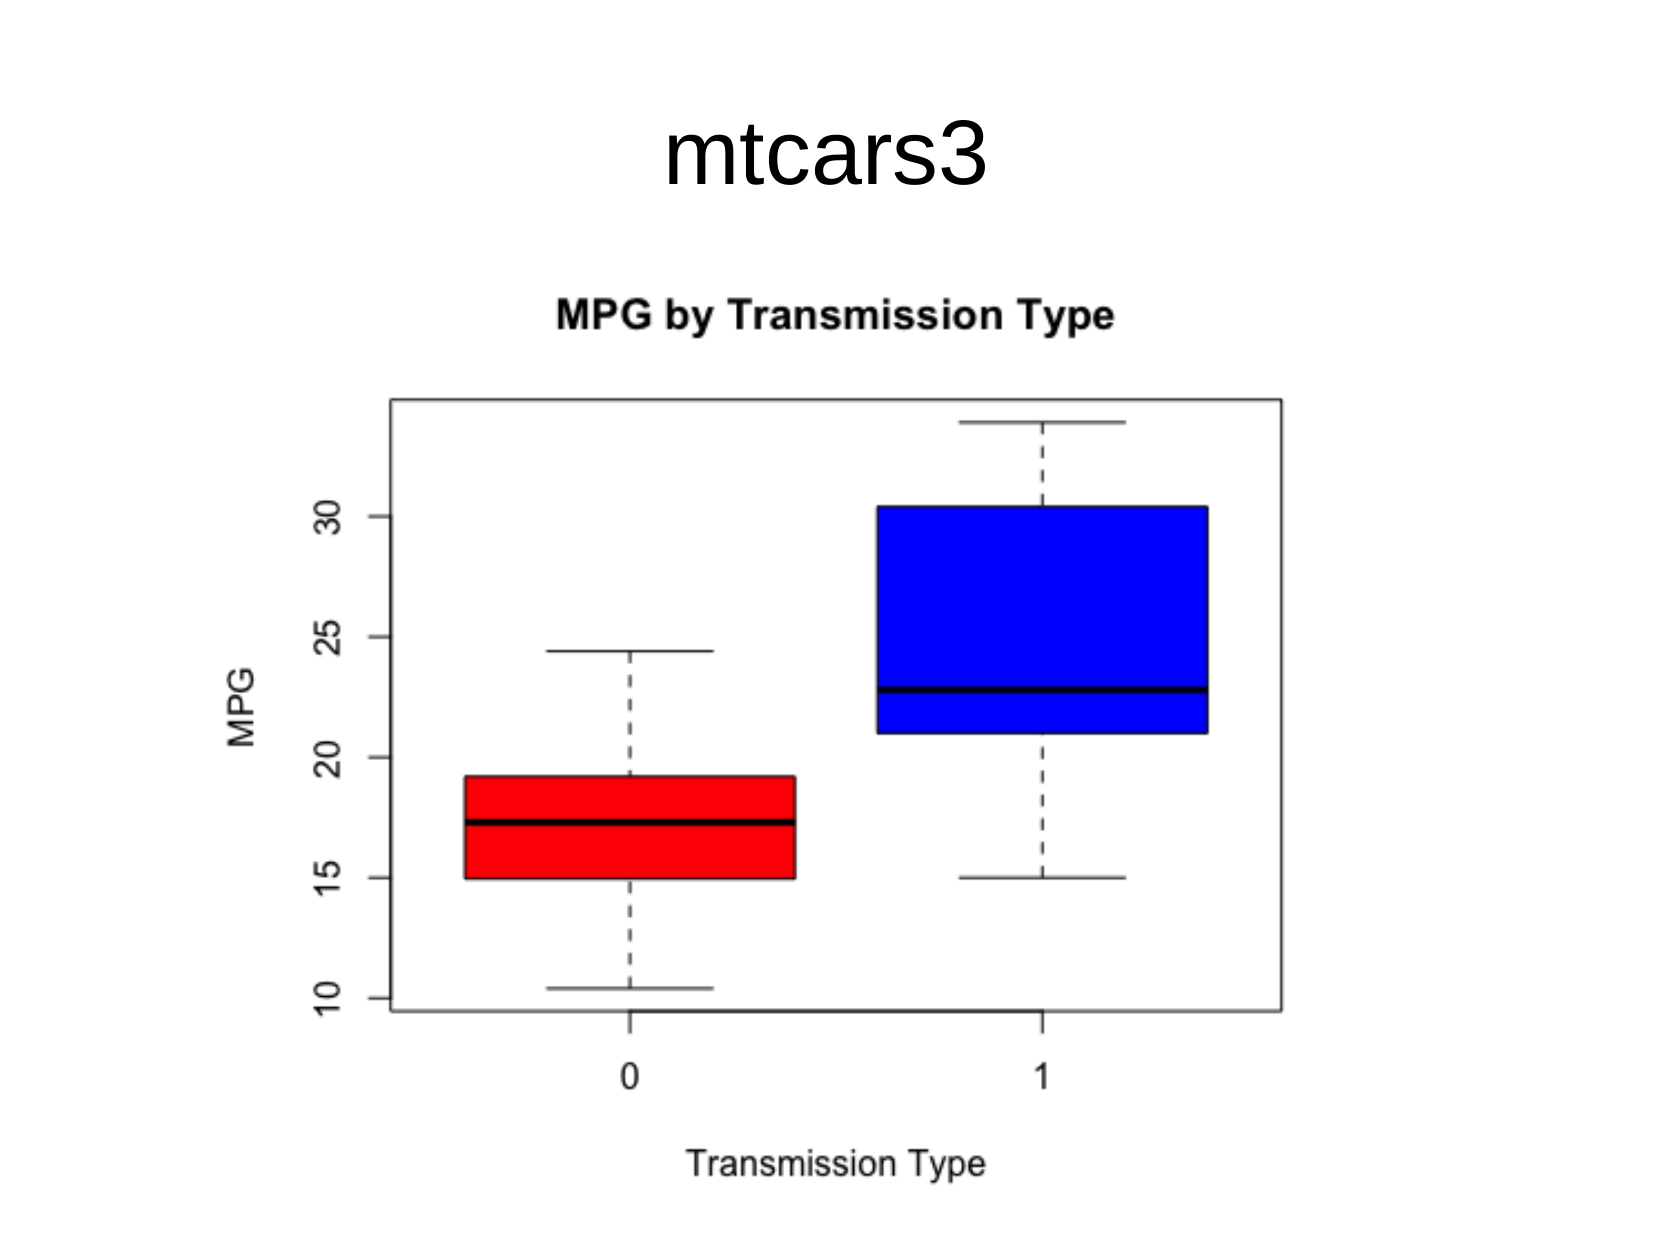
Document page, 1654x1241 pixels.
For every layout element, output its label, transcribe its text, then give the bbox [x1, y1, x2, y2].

title mtcars3 [82, 49, 1571, 257]
picture [216, 225, 1372, 1230]
